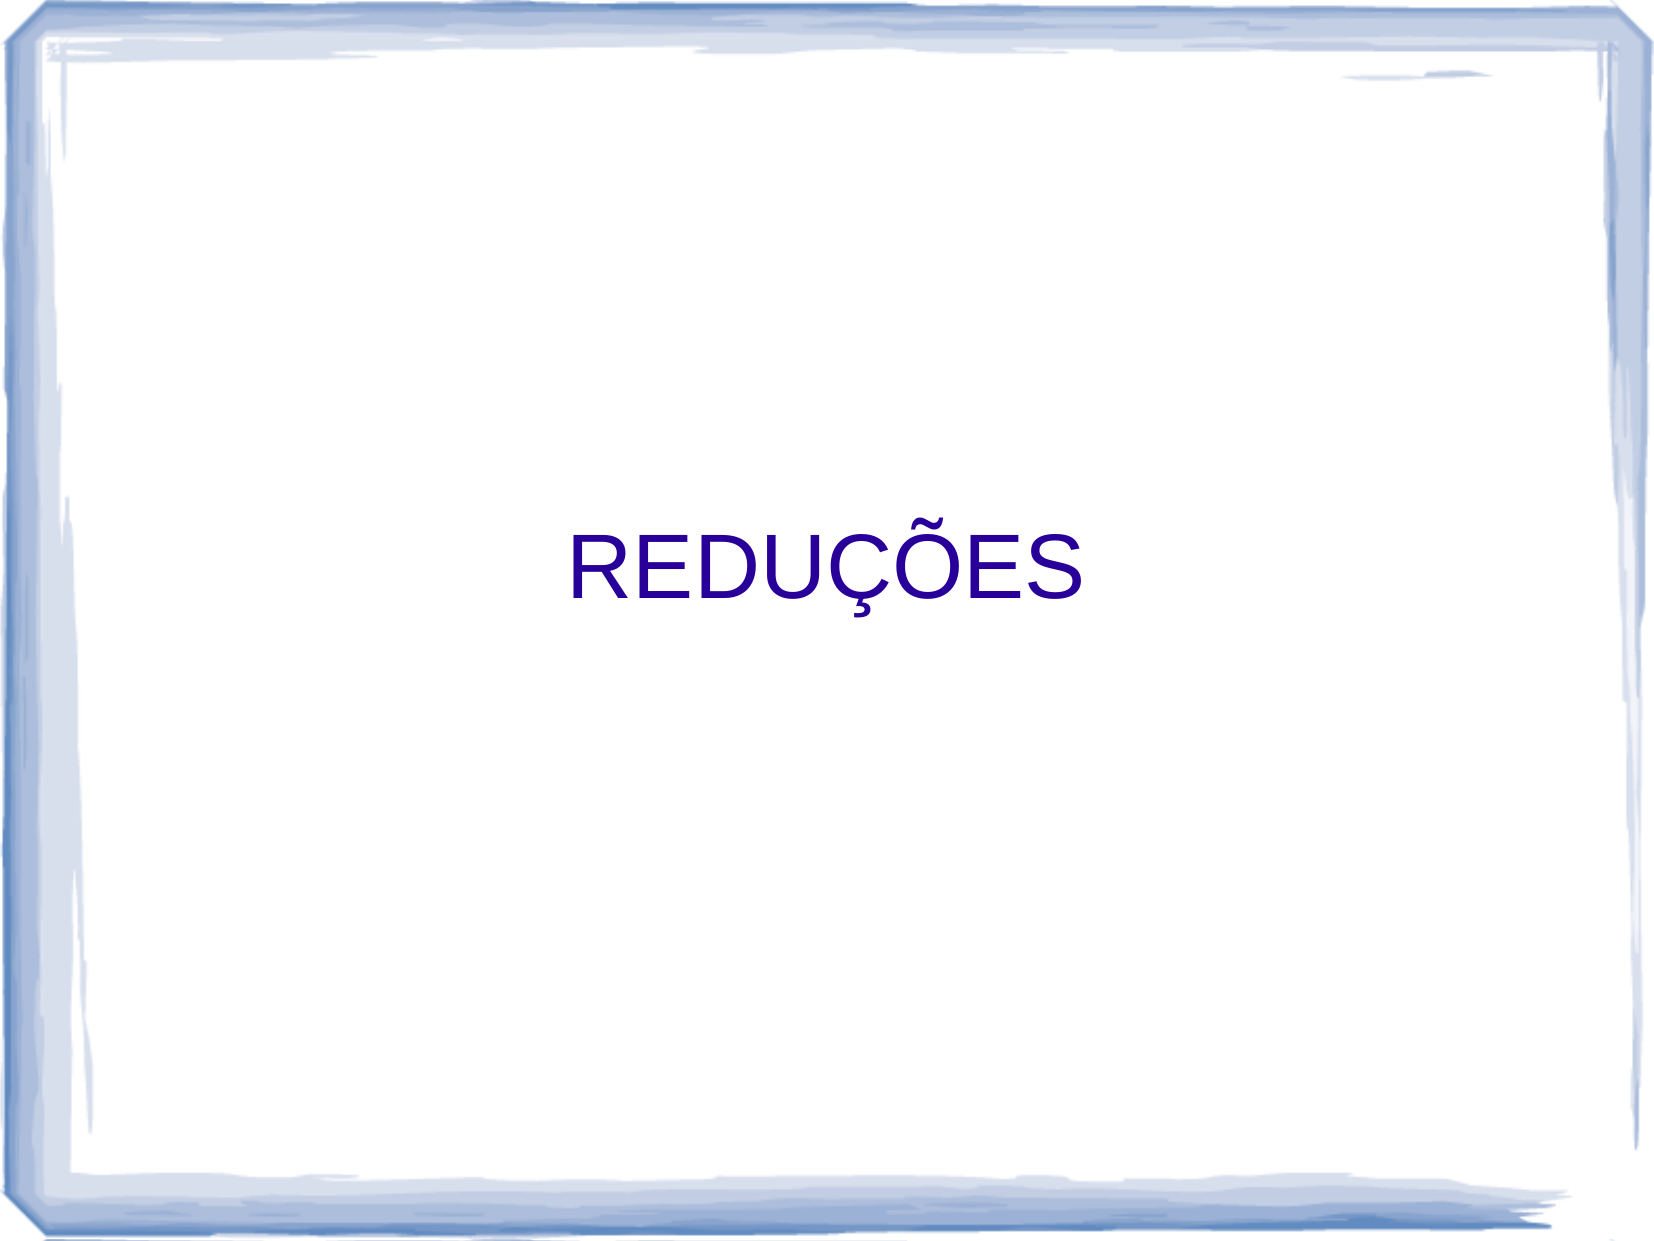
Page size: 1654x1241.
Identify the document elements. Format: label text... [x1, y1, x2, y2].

picture [0, 0, 1654, 1241]
title REDUÇÕES [82, 462, 1571, 670]
